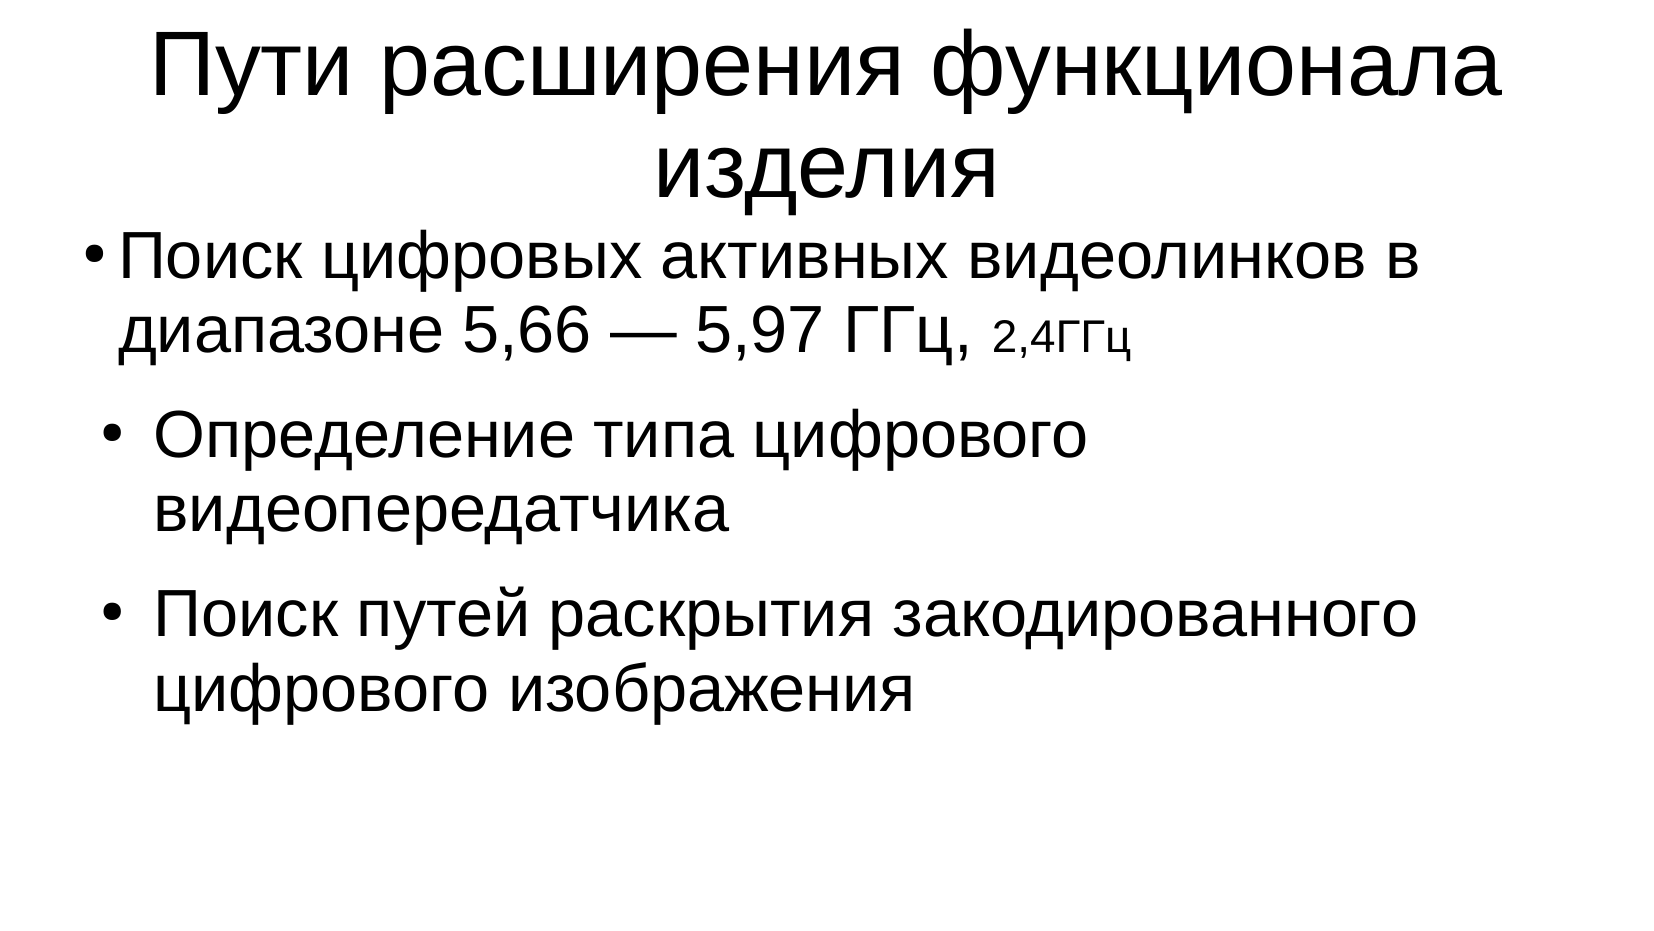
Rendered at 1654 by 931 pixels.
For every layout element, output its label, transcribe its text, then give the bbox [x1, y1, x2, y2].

title Пути расширения функционала изделия [82, 12, 1571, 217]
list Поиск цифровых активных видеолинков в диапазоне 5,66 — 5,97 ГГц, 2,4ГГц Определение типа цифрового видеопередатчика Поиск путей раскрытия закодированного цифрового изображения [82, 217, 1571, 758]
